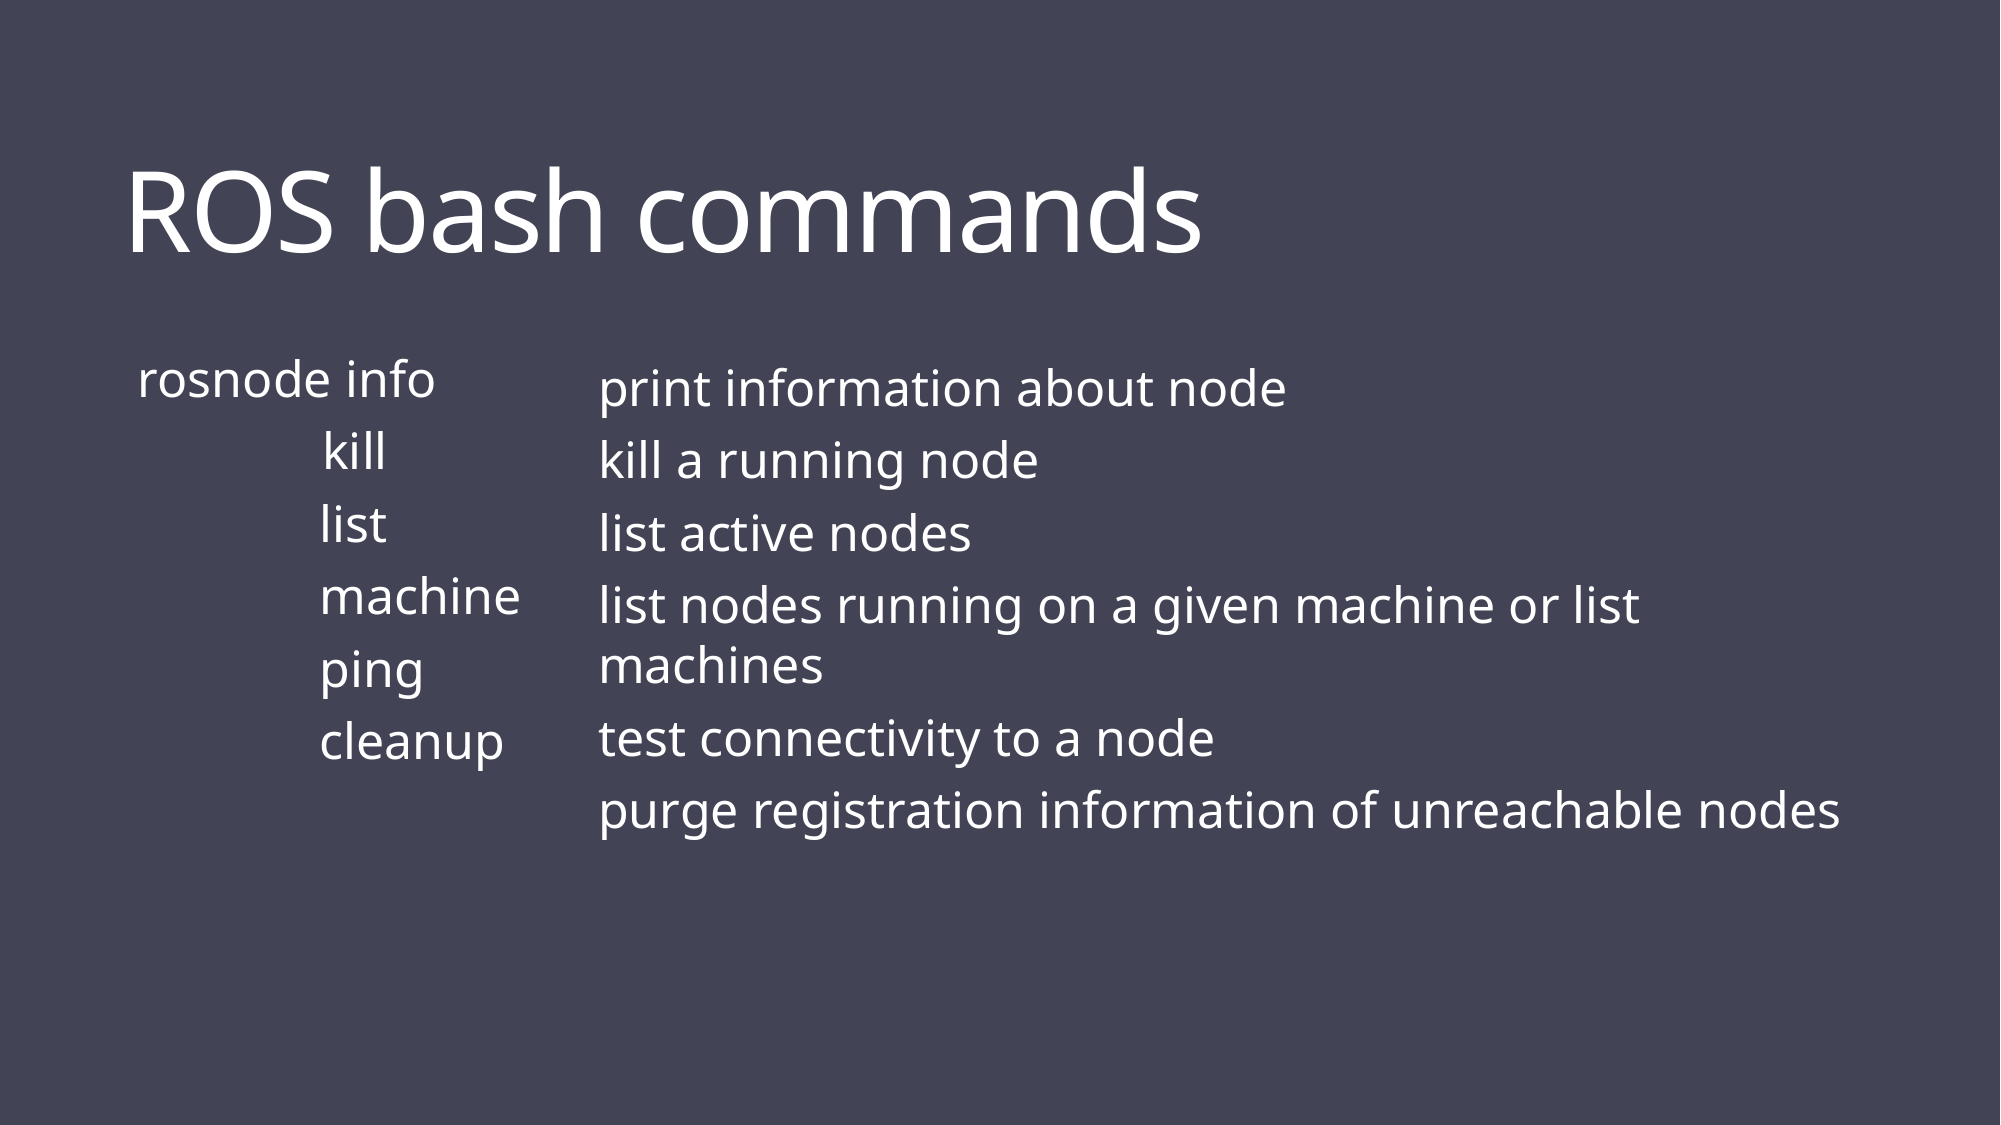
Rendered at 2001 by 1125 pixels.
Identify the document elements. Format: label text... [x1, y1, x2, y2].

text_box print information about node kill a running node list active nodes list nodes running on a given machine or list machines test connectivity to a node purge registration information of unreachable nodes [568, 348, 1875, 967]
title ROS bash commands [107, 81, 1875, 354]
list rosnode info kill list machine ping cleanup [107, 348, 540, 967]
